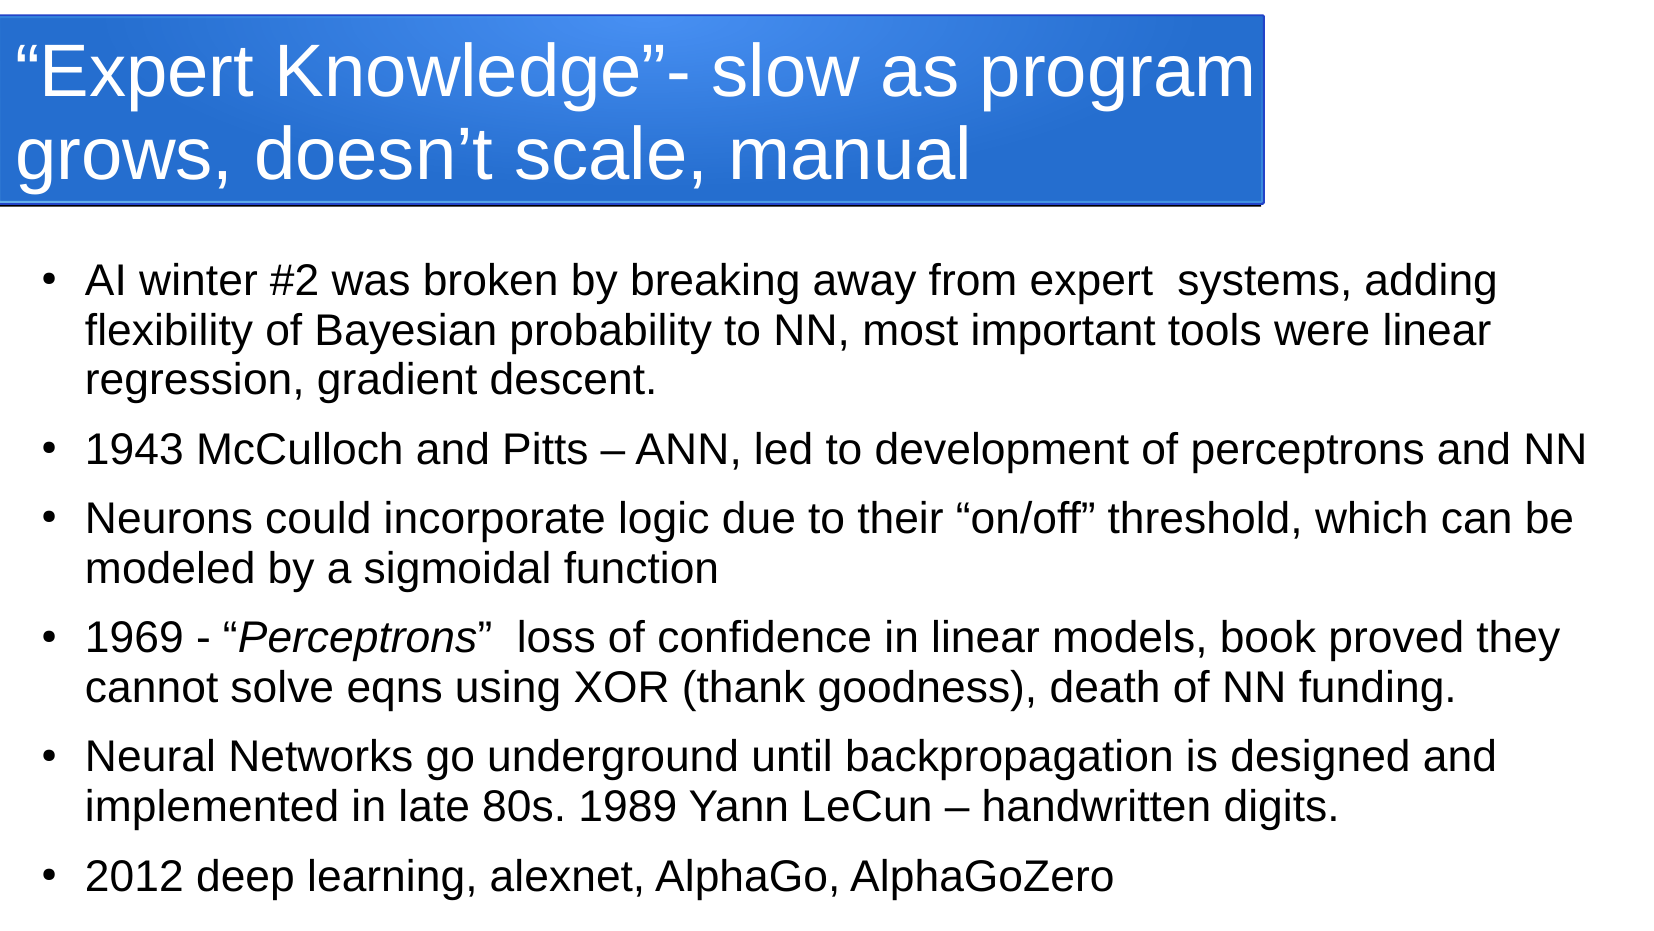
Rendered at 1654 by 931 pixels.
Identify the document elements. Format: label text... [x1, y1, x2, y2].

list AI winter #2 was broken by breaking away from expert systems, adding flexibility of Bayesian probability to NN, most important tools were linear regression, gradient descent. 1943 McCulloch and Pitts – ANN, led to development of perceptrons and NN Neurons could incorporate logic due to their “on/off” threshold, which can be modeled by a sigmoidal function 1969 - “Perceptrons” loss of confidence in linear models, book proved they cannot solve eqns using XOR (thank goodness), death of NN funding. Neural Networks go underground until backpropagation is designed and implemented in late 80s. 1989 Yann LeCun – handwritten digits. 2012 deep learning, alexnet, AlphaGo, AlphaGoZero [26, 255, 1621, 916]
title “Expert Knowledge”- slow as program grows, doesn’t scale, manual [15, 0, 1276, 237]
